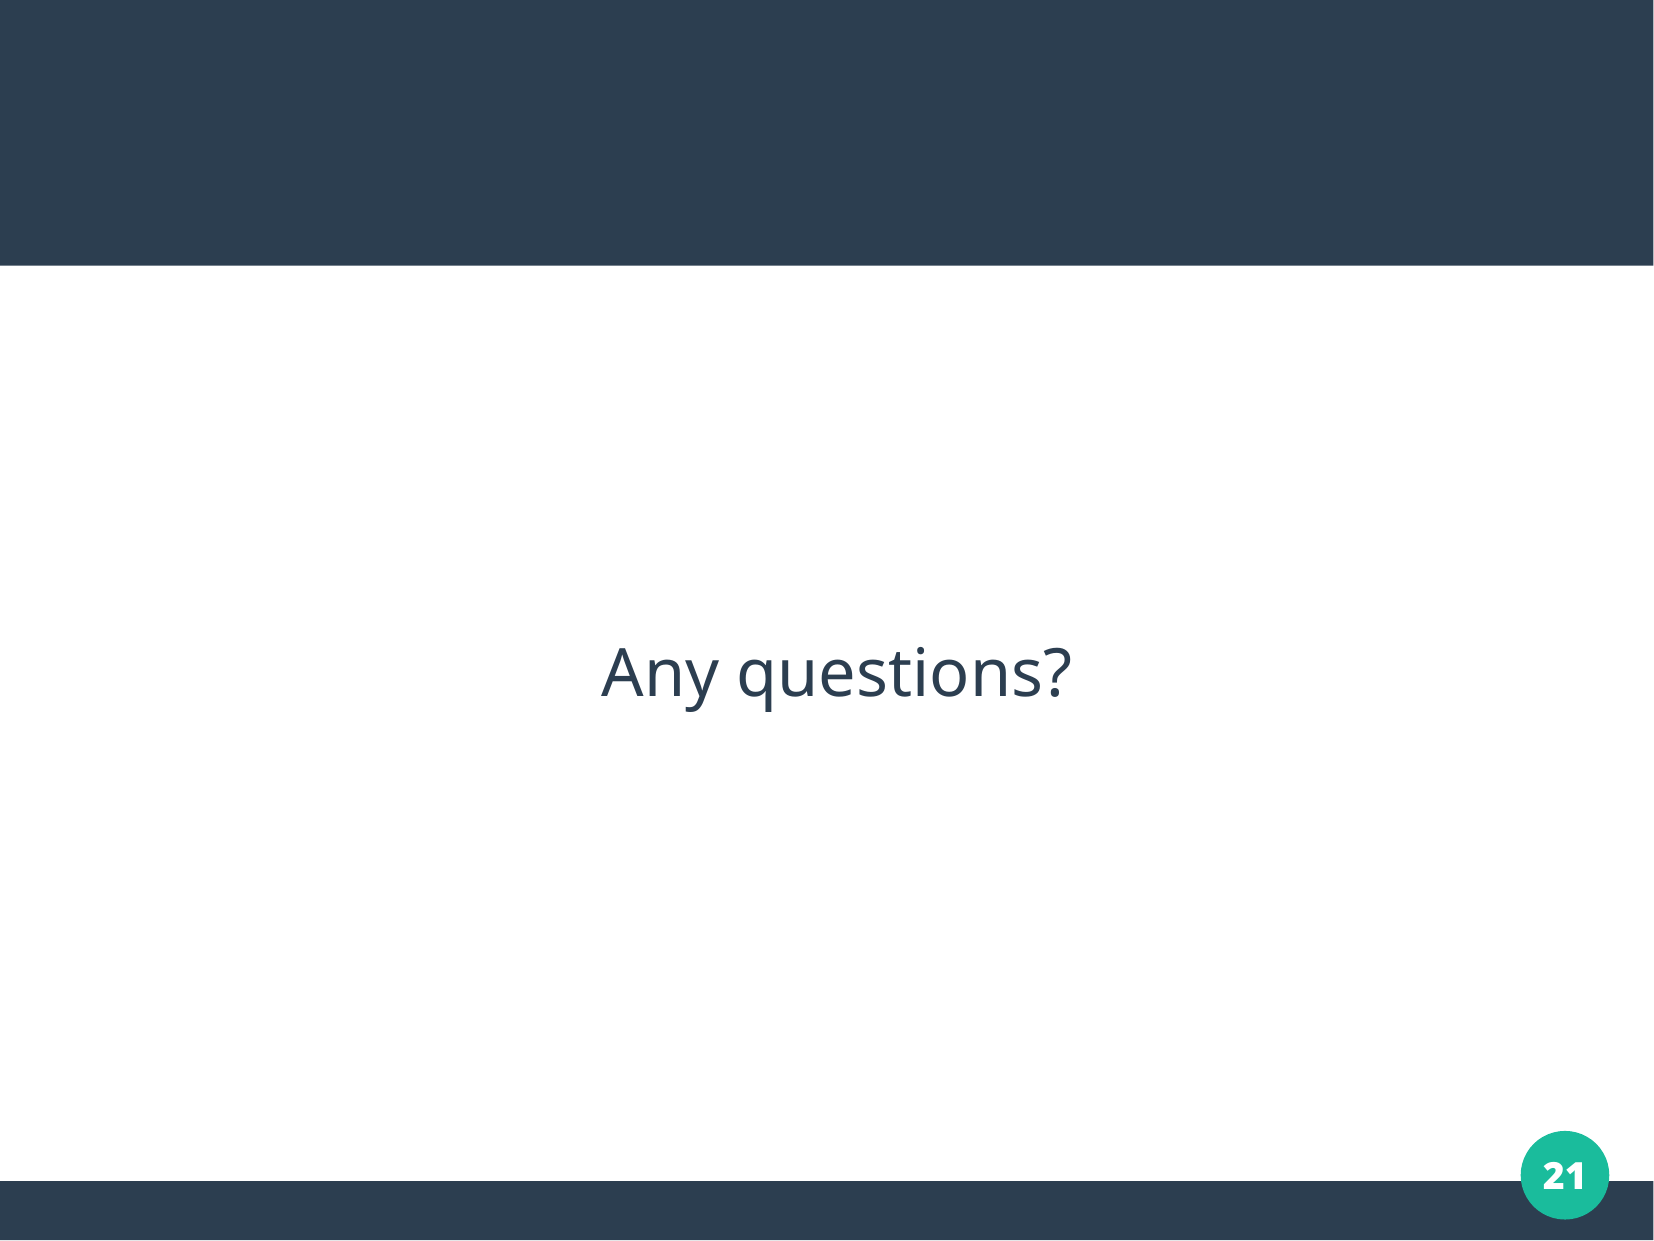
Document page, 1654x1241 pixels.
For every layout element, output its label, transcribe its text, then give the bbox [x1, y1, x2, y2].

text_box Any questions? [69, 305, 1606, 1036]
